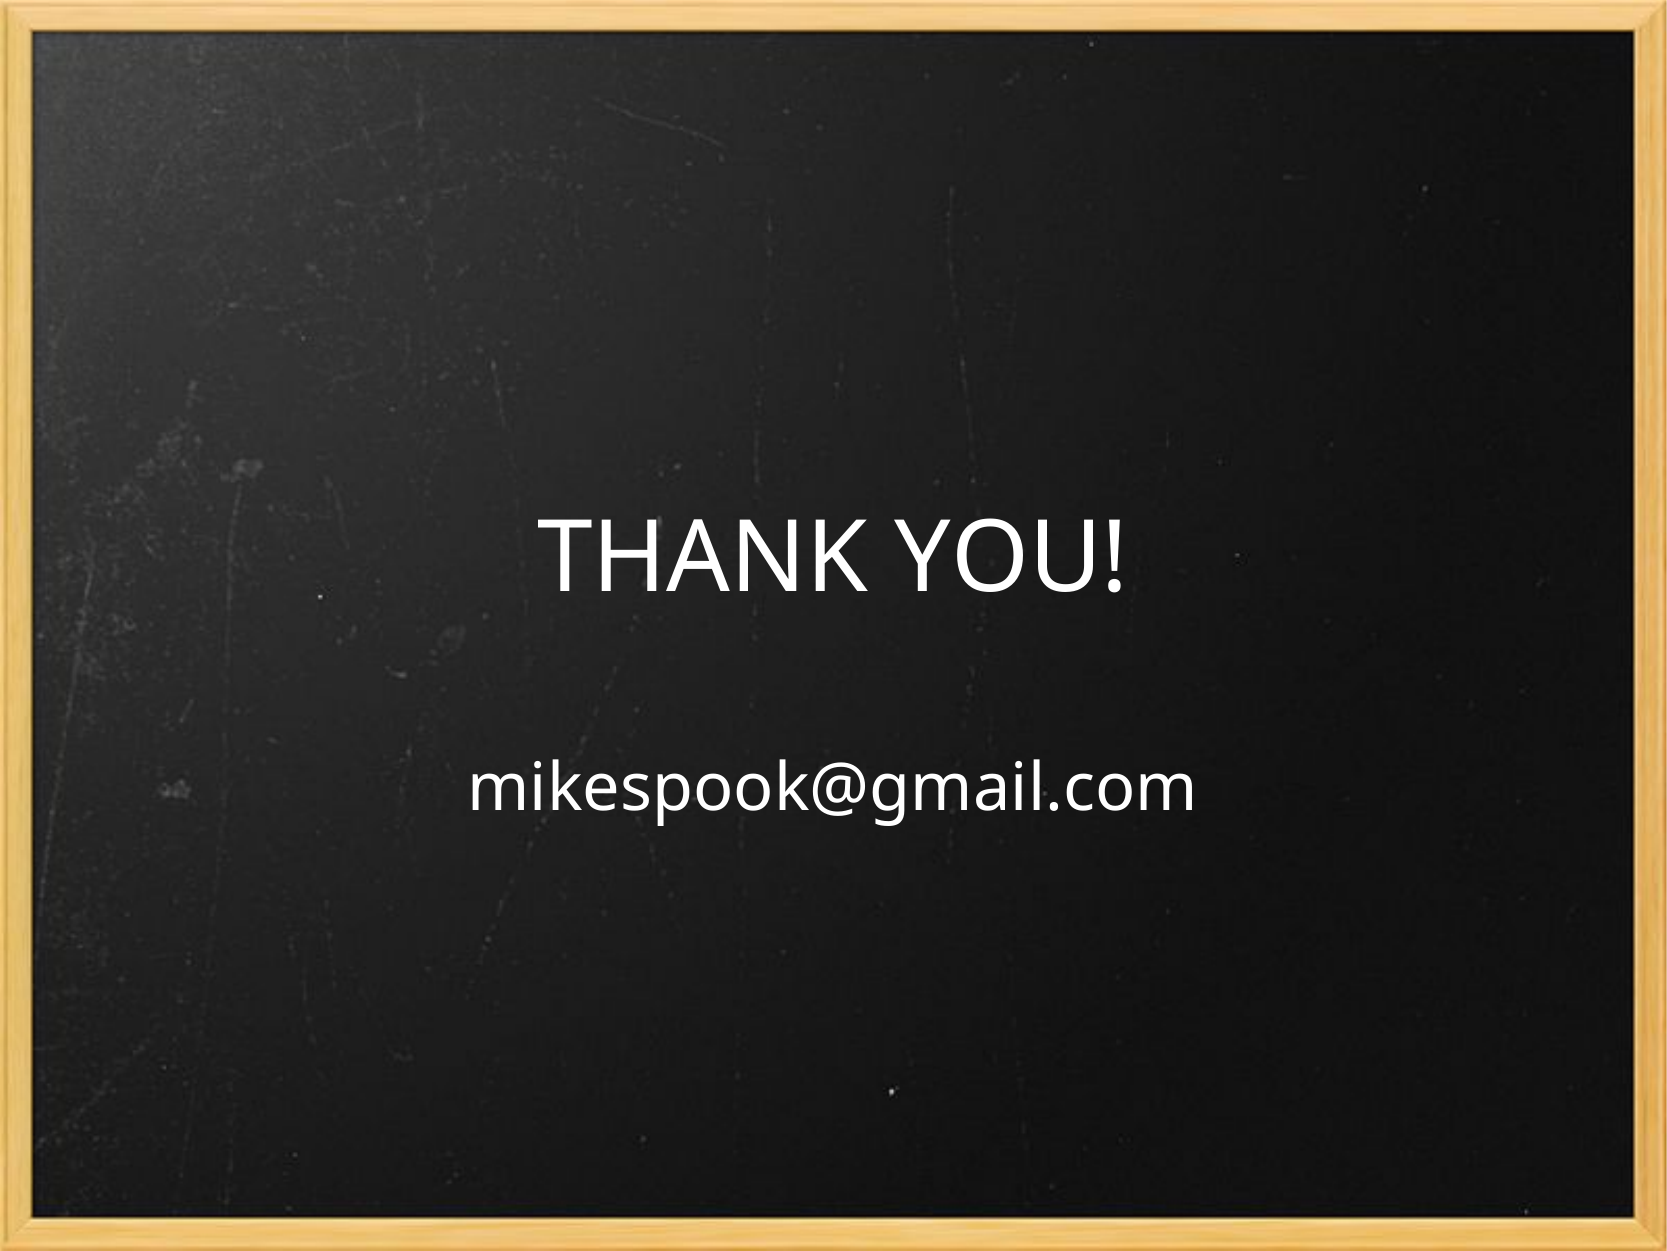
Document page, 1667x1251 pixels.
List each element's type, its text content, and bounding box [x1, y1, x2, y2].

subtitle mikespook@gmail.com [290, 750, 1377, 901]
picture [0, 0, 1667, 1251]
title THANK YOU! [140, 500, 1527, 860]
